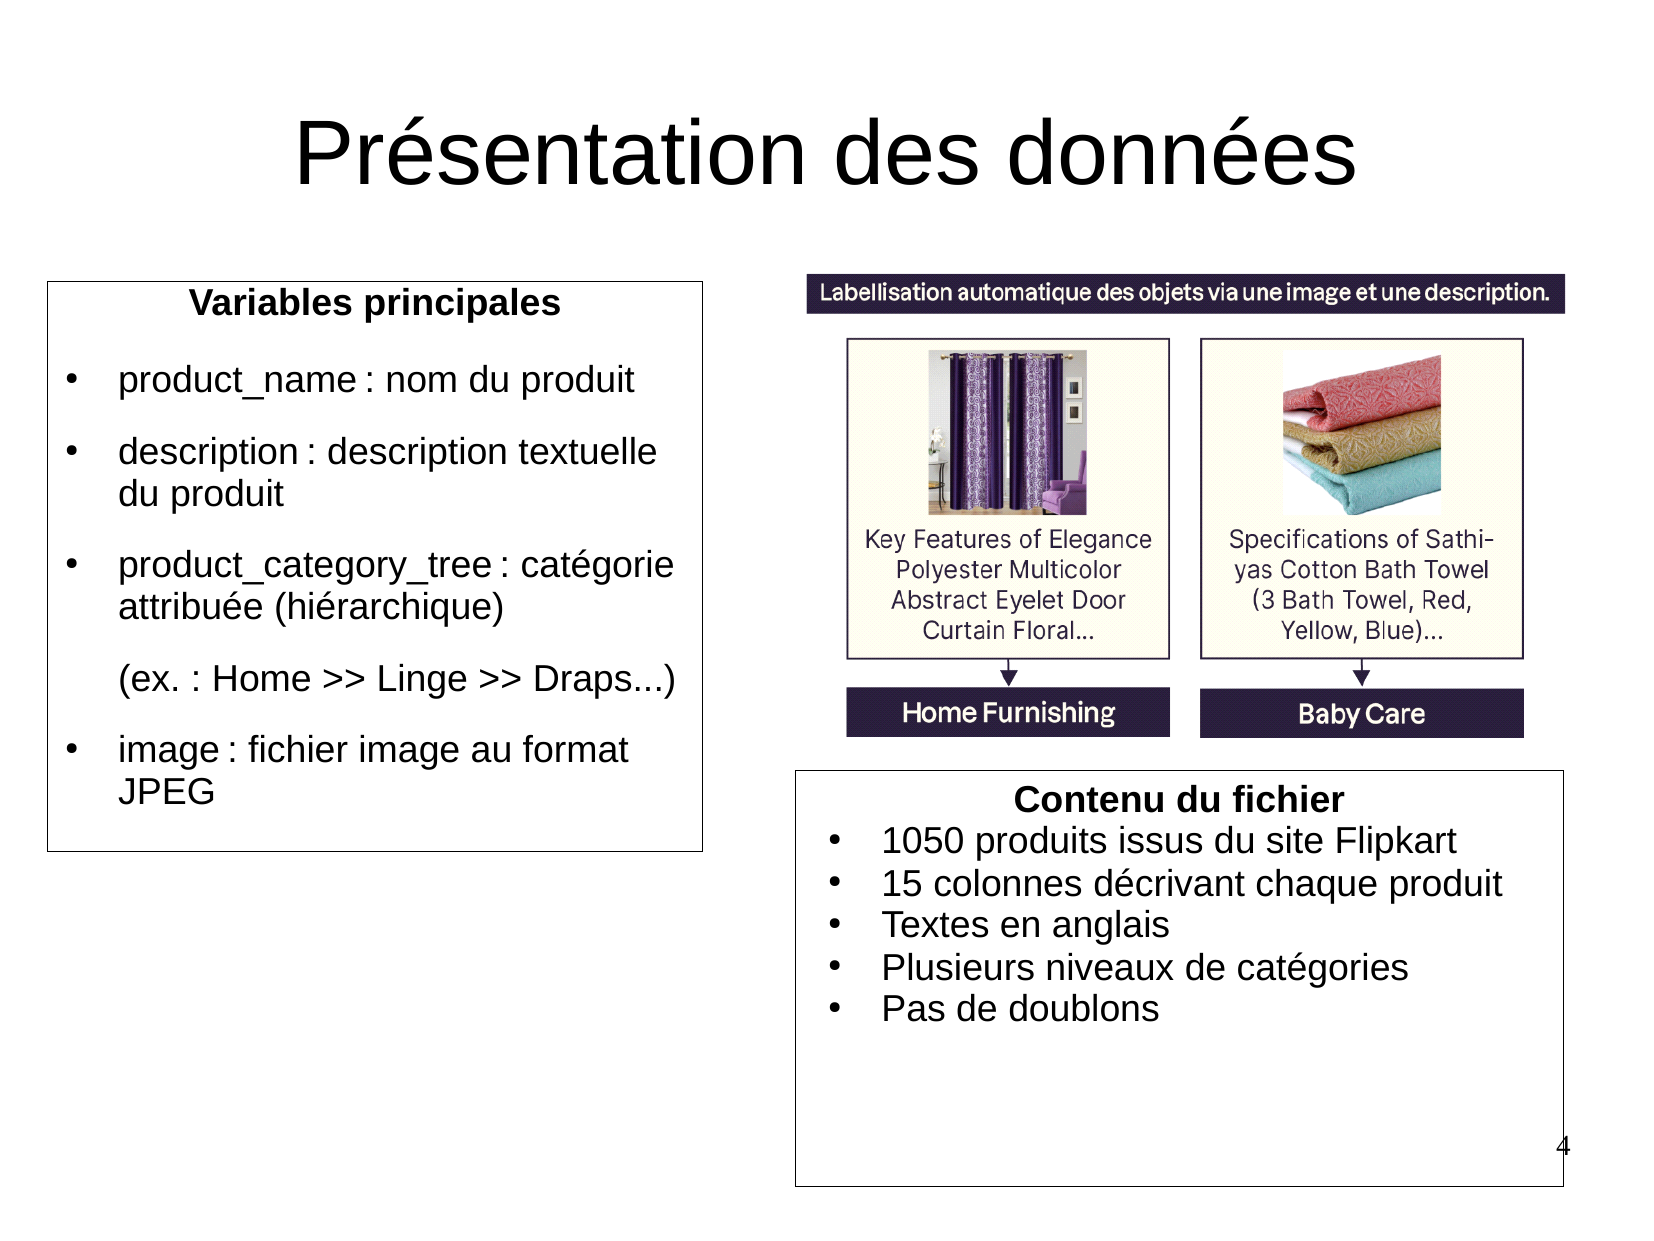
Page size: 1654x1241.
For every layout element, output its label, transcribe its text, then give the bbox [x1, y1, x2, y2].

text_box Contenu du fichier 1050 produits issus du site Flipkart 15 colonnes décrivant chaque produit Textes en anglais Plusieurs niveaux de catégories Pas de doublons [795, 770, 1564, 1187]
list Variables principales product_name : nom du produit description : description textuelle du produit product_category_tree : catégorie attribuée (hiérarchique) (ex. : Home >> Linge >> Draps...) image : fichier image au format JPEG [47, 281, 703, 852]
picture [721, 236, 1645, 796]
title Présentation des données [82, 49, 1571, 257]
